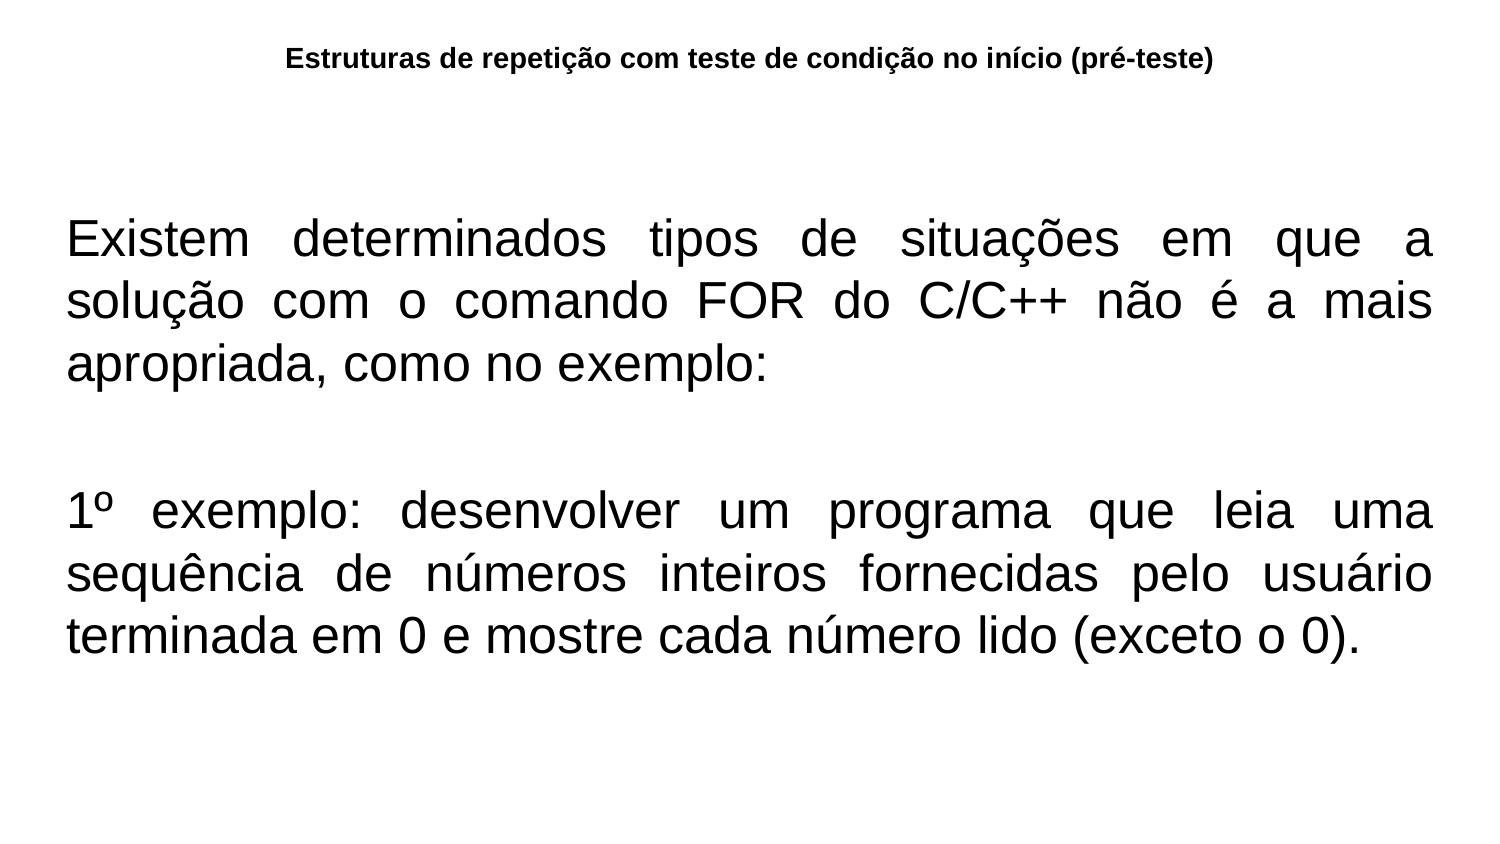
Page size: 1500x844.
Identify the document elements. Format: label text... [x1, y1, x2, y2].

list Existem determinados tipos de situações em que a solução com o comando FOR do C/C++ não é a mais apropriada, como no exemplo: 1º exemplo: desenvolver um programa que leia uma sequência de números inteiros fornecidas pelo usuário terminada em 0 e mostre cada número lido (exceto o 0). [51, 189, 1449, 750]
title Estruturas de repetição com teste de condição no início (pré-teste) [51, 24, 1449, 167]
